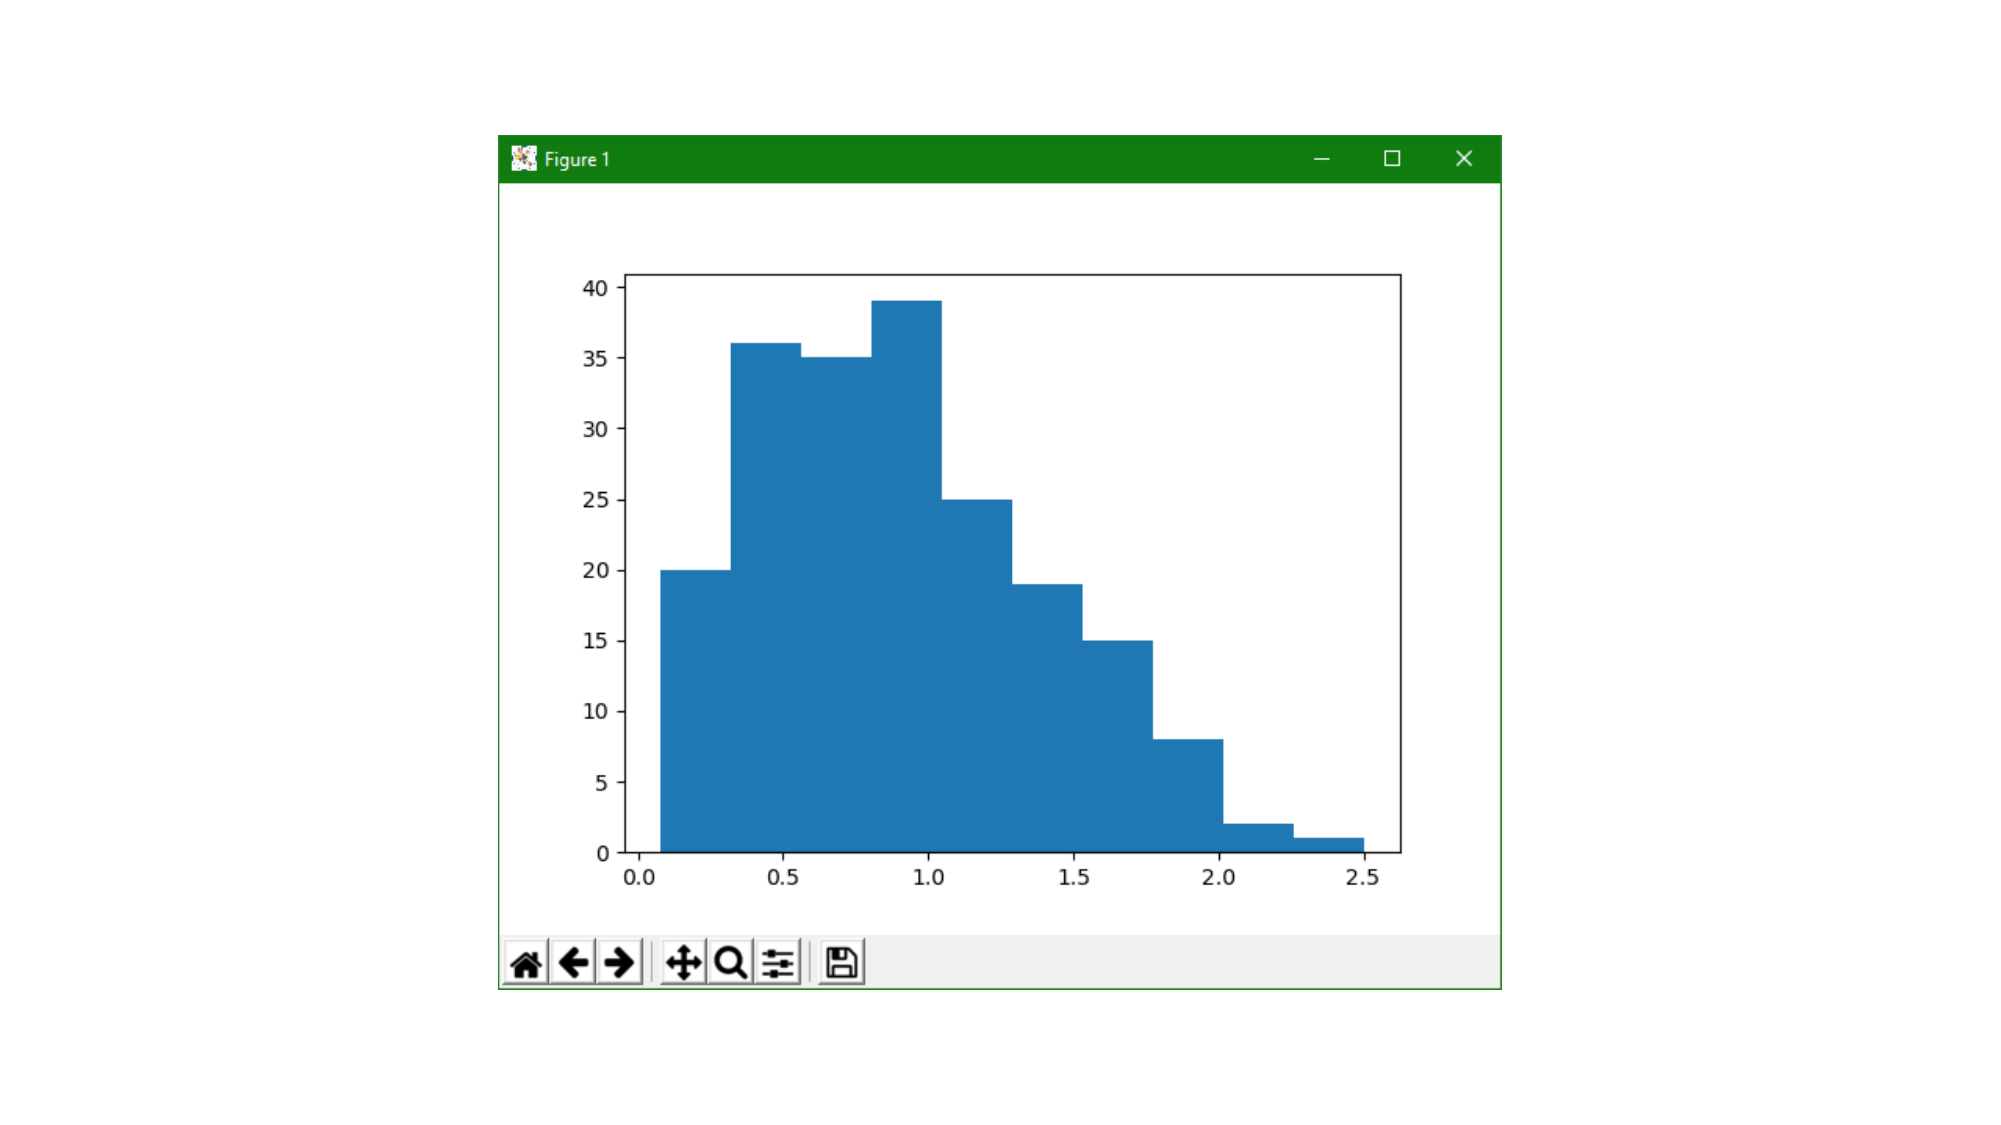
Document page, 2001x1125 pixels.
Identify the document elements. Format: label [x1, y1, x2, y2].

picture [498, 135, 1502, 990]
